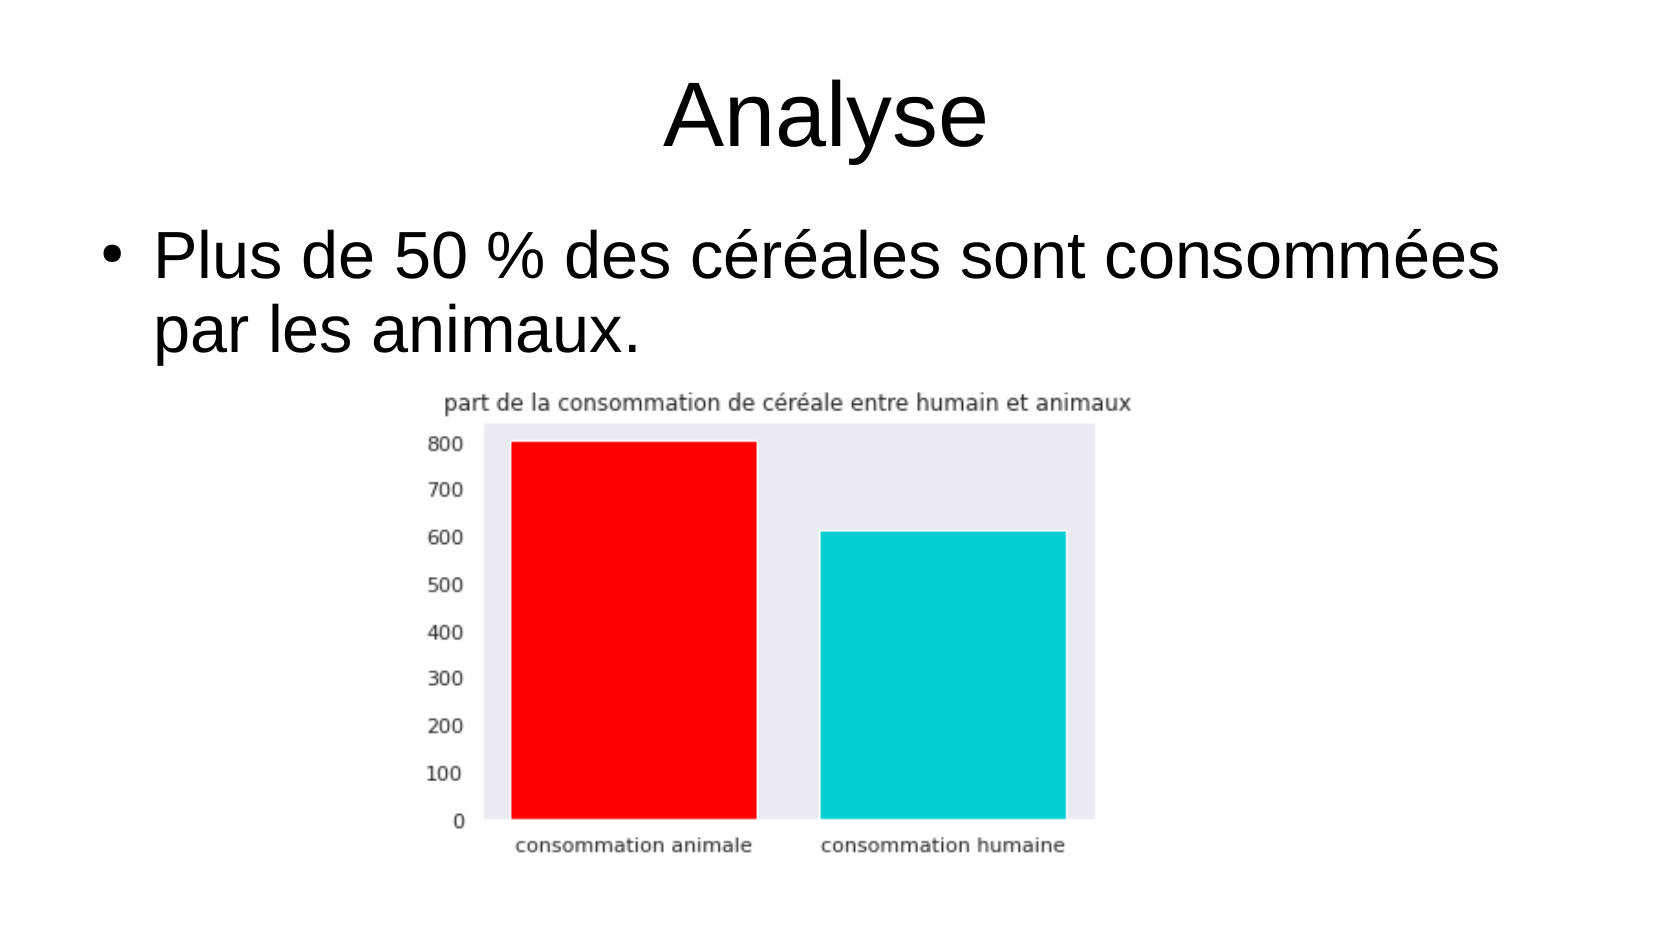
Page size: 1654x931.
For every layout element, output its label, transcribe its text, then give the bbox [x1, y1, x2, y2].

picture [413, 380, 1145, 869]
title Analyse [82, 37, 1571, 193]
list Plus de 50 % des céréales sont consommées par les animaux. [82, 217, 1571, 475]
